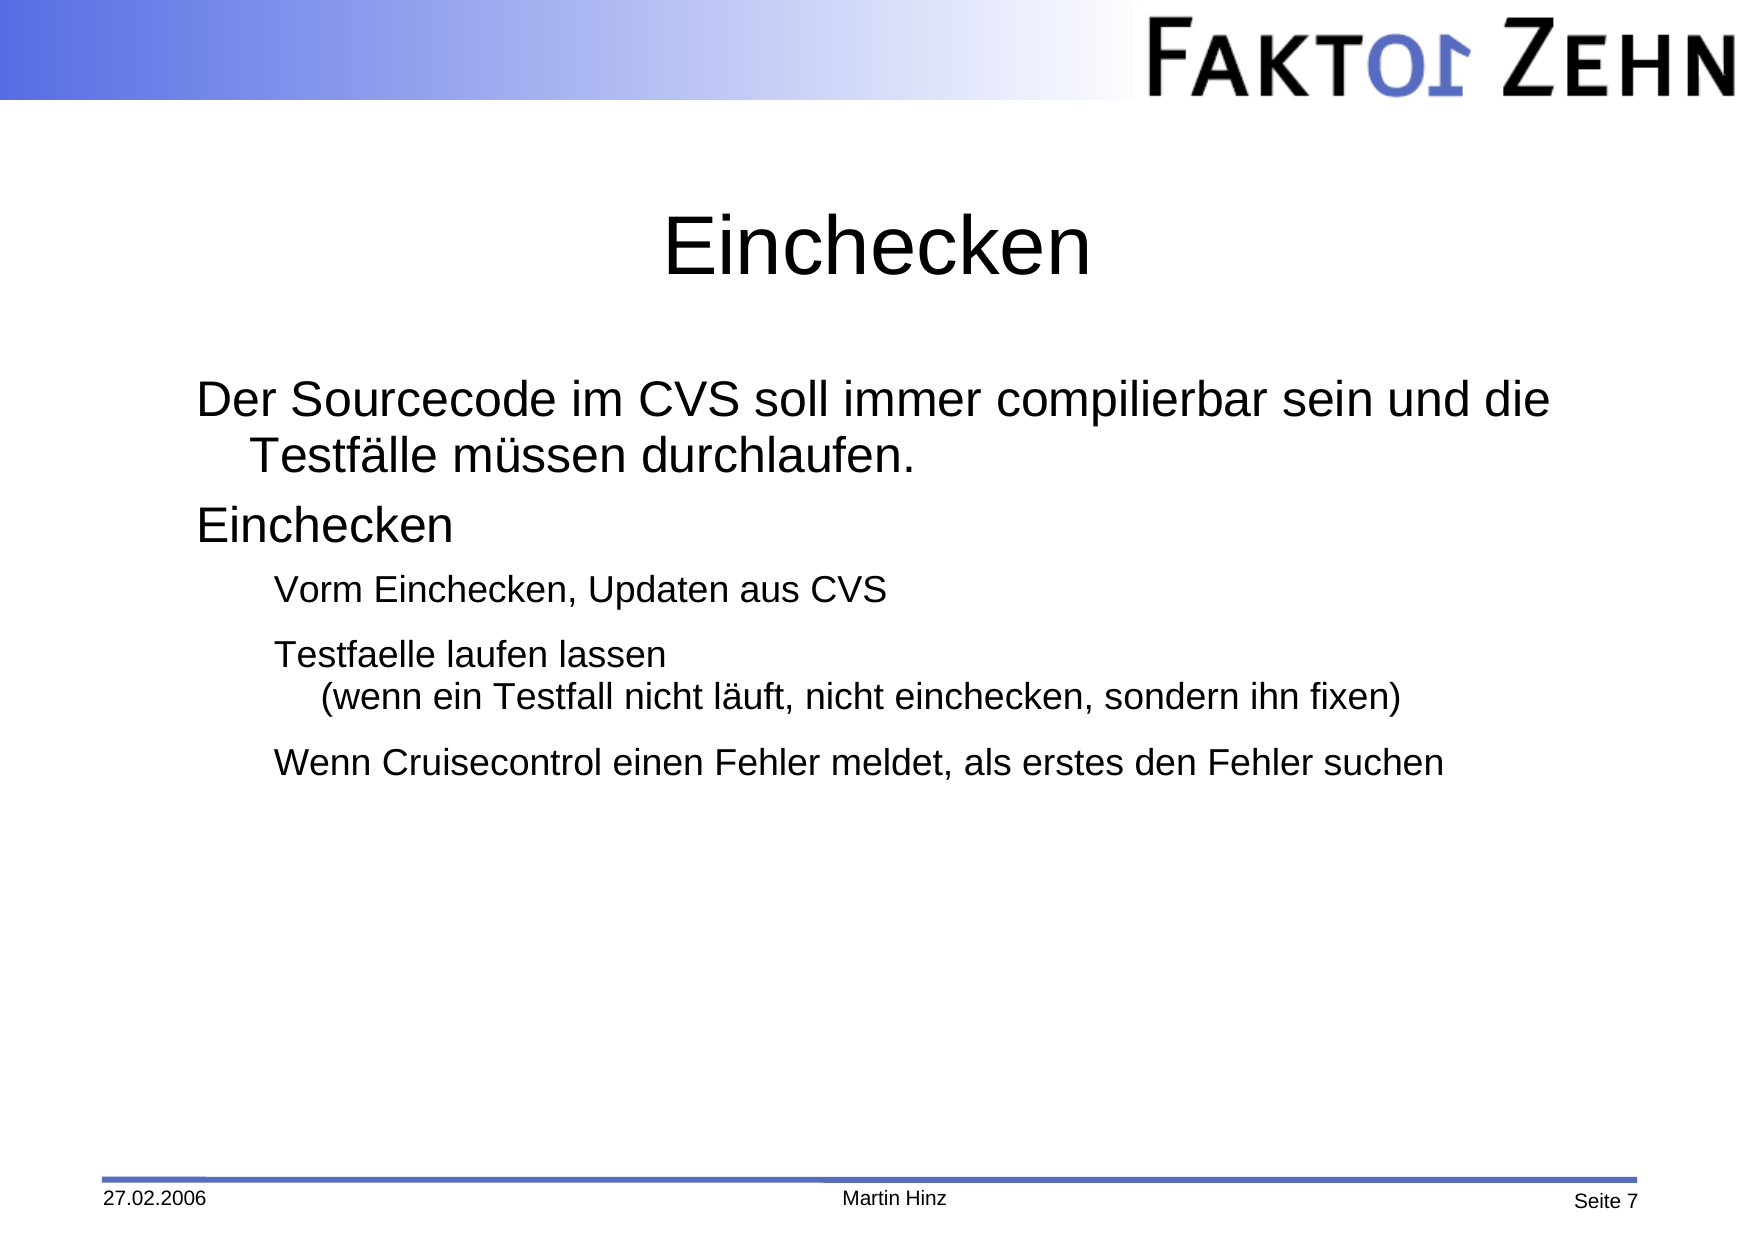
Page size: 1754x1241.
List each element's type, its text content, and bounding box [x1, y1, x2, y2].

title Einchecken [179, 142, 1576, 349]
picture [1133, 2, 1749, 105]
list Der Sourcecode im CVS soll immer compilierbar sein und die Testfälle müssen durchlaufen. Einchecken Vorm Einchecken, Updaten aus CVS Testfaelle laufen lassen (wenn ein Testfall nicht läuft, nicht einchecken, sondern ihn fixen) Wenn Cruisecontrol einen Fehler meldet, als erstes den Fehler suchen [179, 371, 1576, 1078]
